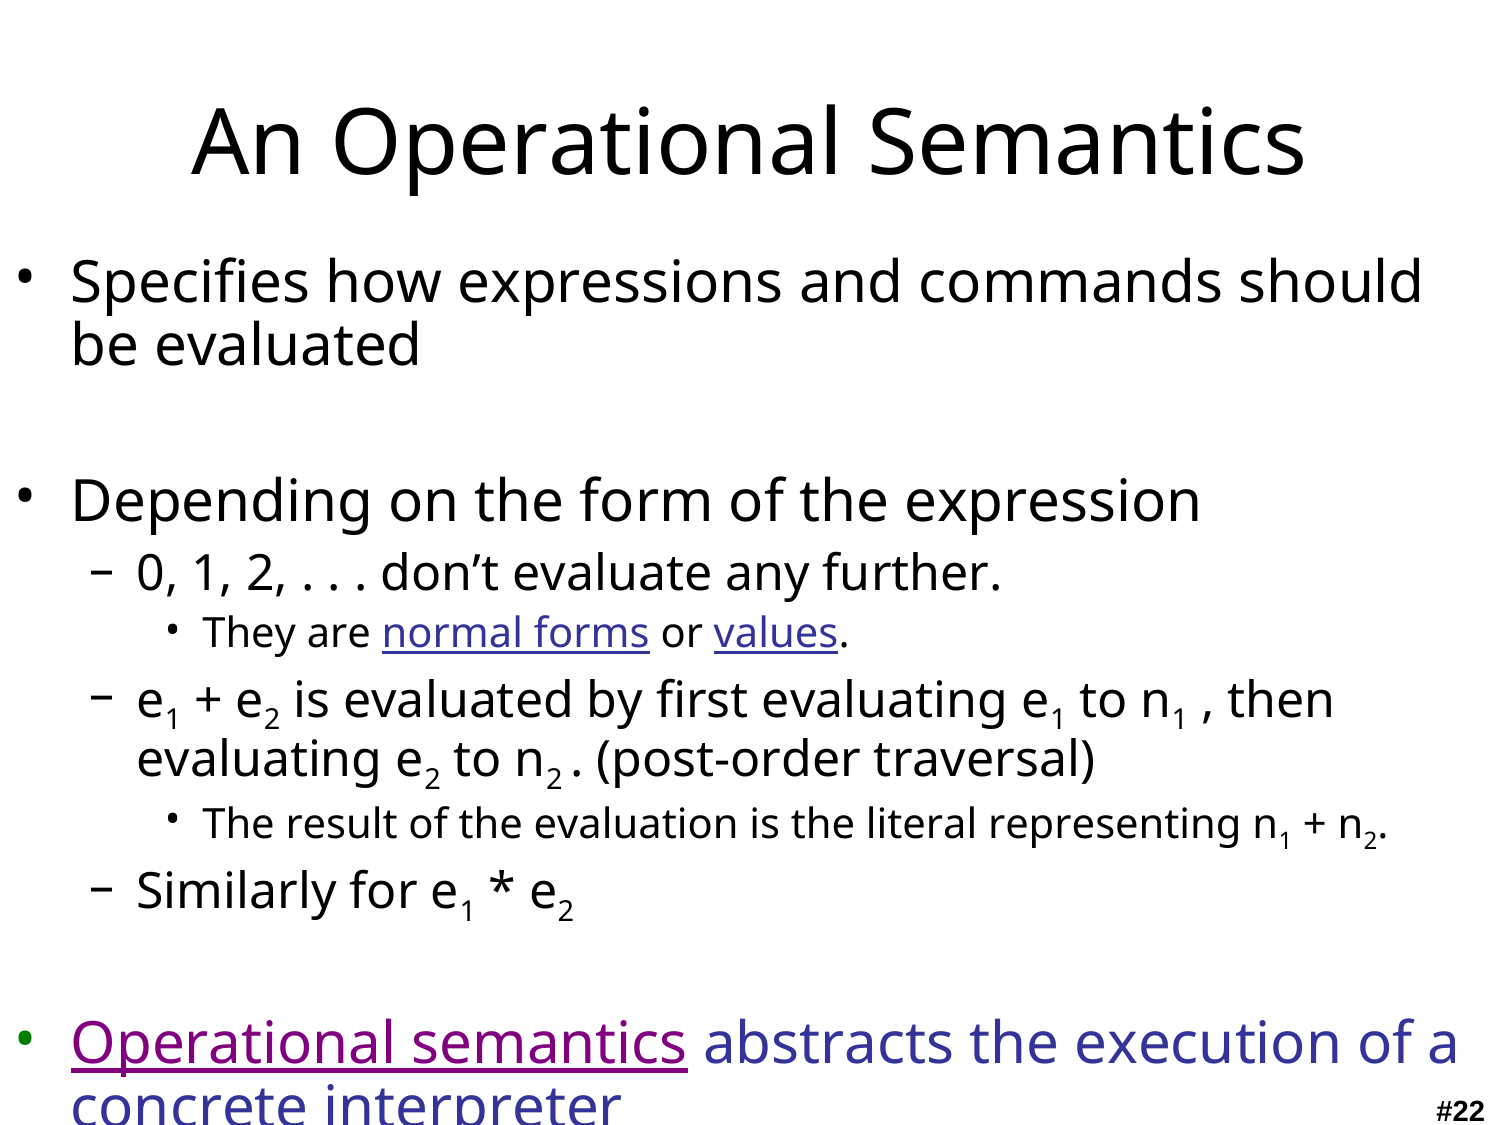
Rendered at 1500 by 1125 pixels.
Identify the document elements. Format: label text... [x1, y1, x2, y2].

title An Operational Semantics [75, 45, 1426, 233]
list Specifies how expressions and commands should be evaluated Depending on the form of the expression 0, 1, 2, . . . don’t evaluate any further. They are normal forms or values. e1 + e2 is evaluated by first evaluating e1 to n1 , then evaluating e2 to n2 . (post-order traversal) The result of the evaluation is the literal representing n1 + n2. Similarly for e1 * e2 Operational semantics abstracts the execution of a concrete interpreter Important keywords are colored & underlined in this class. [0, 243, 1500, 1115]
